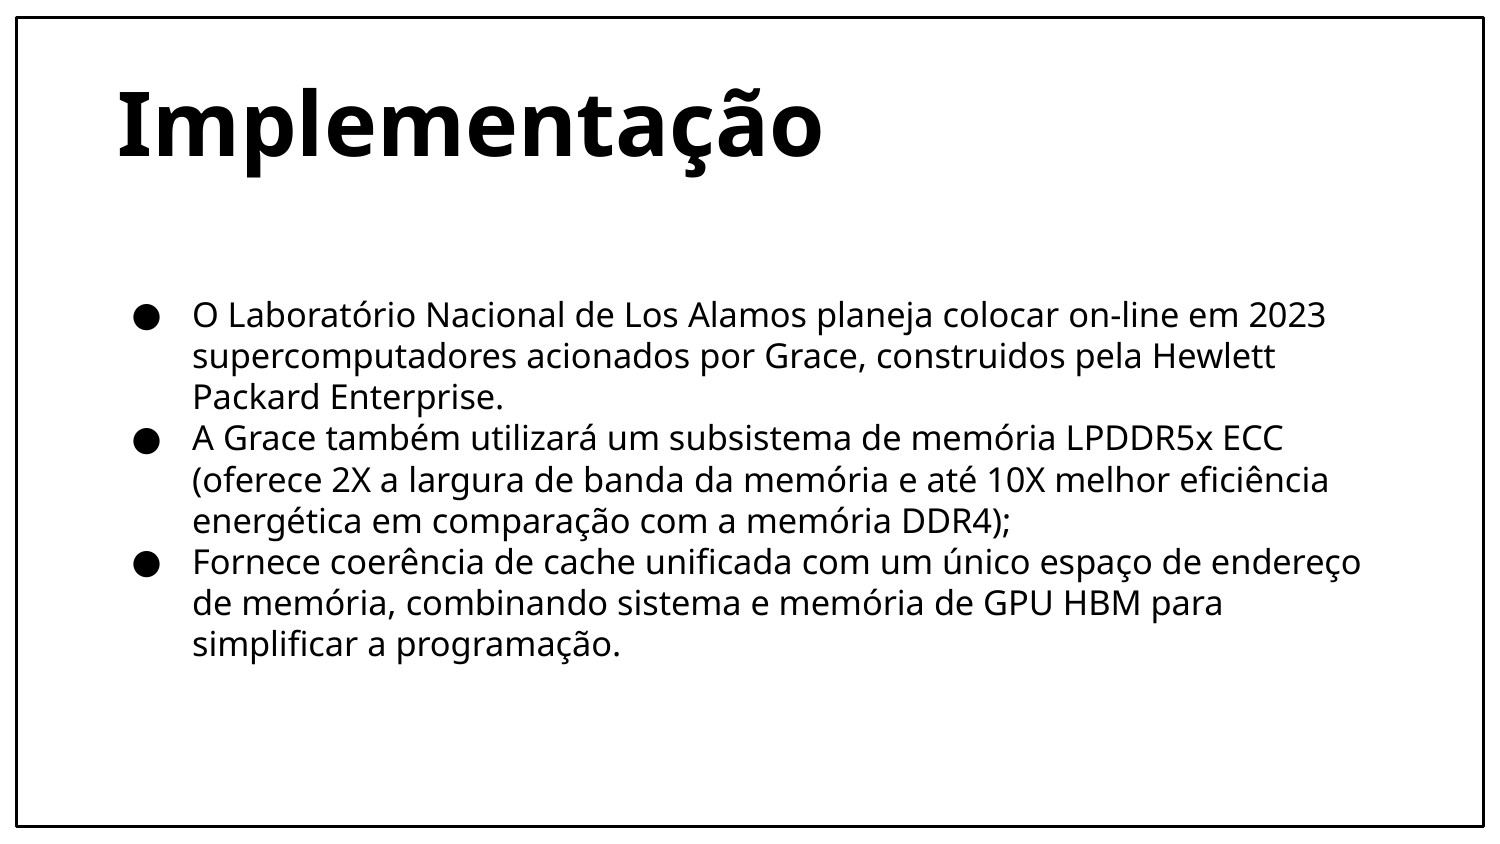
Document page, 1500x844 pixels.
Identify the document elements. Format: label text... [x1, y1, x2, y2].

subtitle O Laboratório Nacional de Los Alamos planeja colocar on-line em 2023 supercomputadores acionados por Grace, construidos pela Hewlett Packard Enterprise. A Grace também utilizará um subsistema de memória LPDDR5x ECC (oferece 2X a largura de banda da memória e até 10X melhor eficiência energética em comparação com a memória DDR4); Fornece coerência de cache unificada com um único espaço de endereço de memória, combinando sistema e memória de GPU HBM para simplificar a programação. [101, 181, 1395, 776]
title Implementação [102, 51, 1367, 168]
